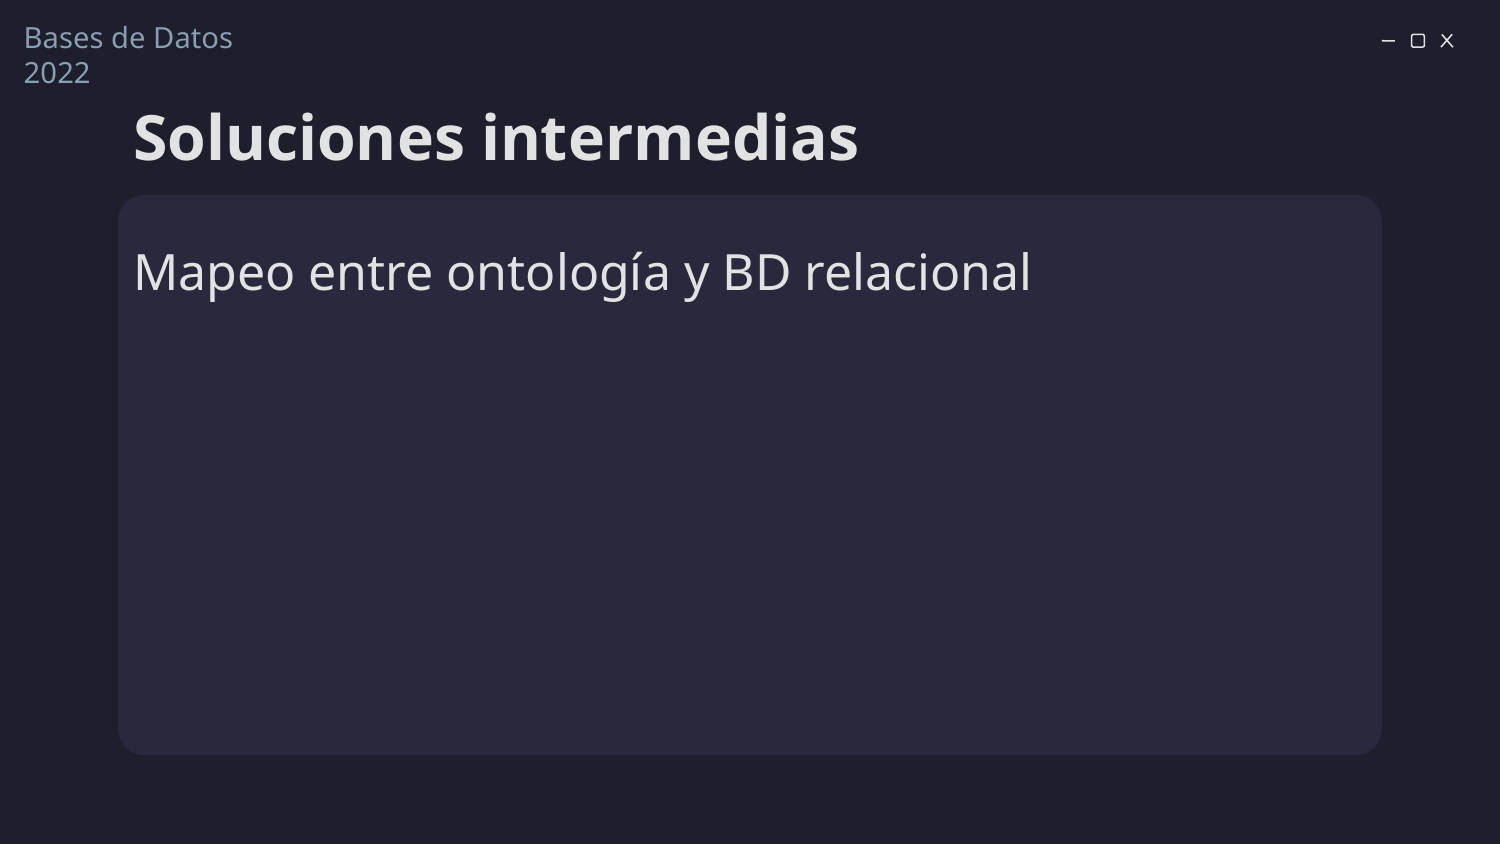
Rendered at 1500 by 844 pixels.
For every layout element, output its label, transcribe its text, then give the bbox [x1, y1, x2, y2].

title Soluciones intermedias [118, 88, 1382, 183]
list Mapeo entre ontología y BD relacional [118, 195, 1382, 750]
